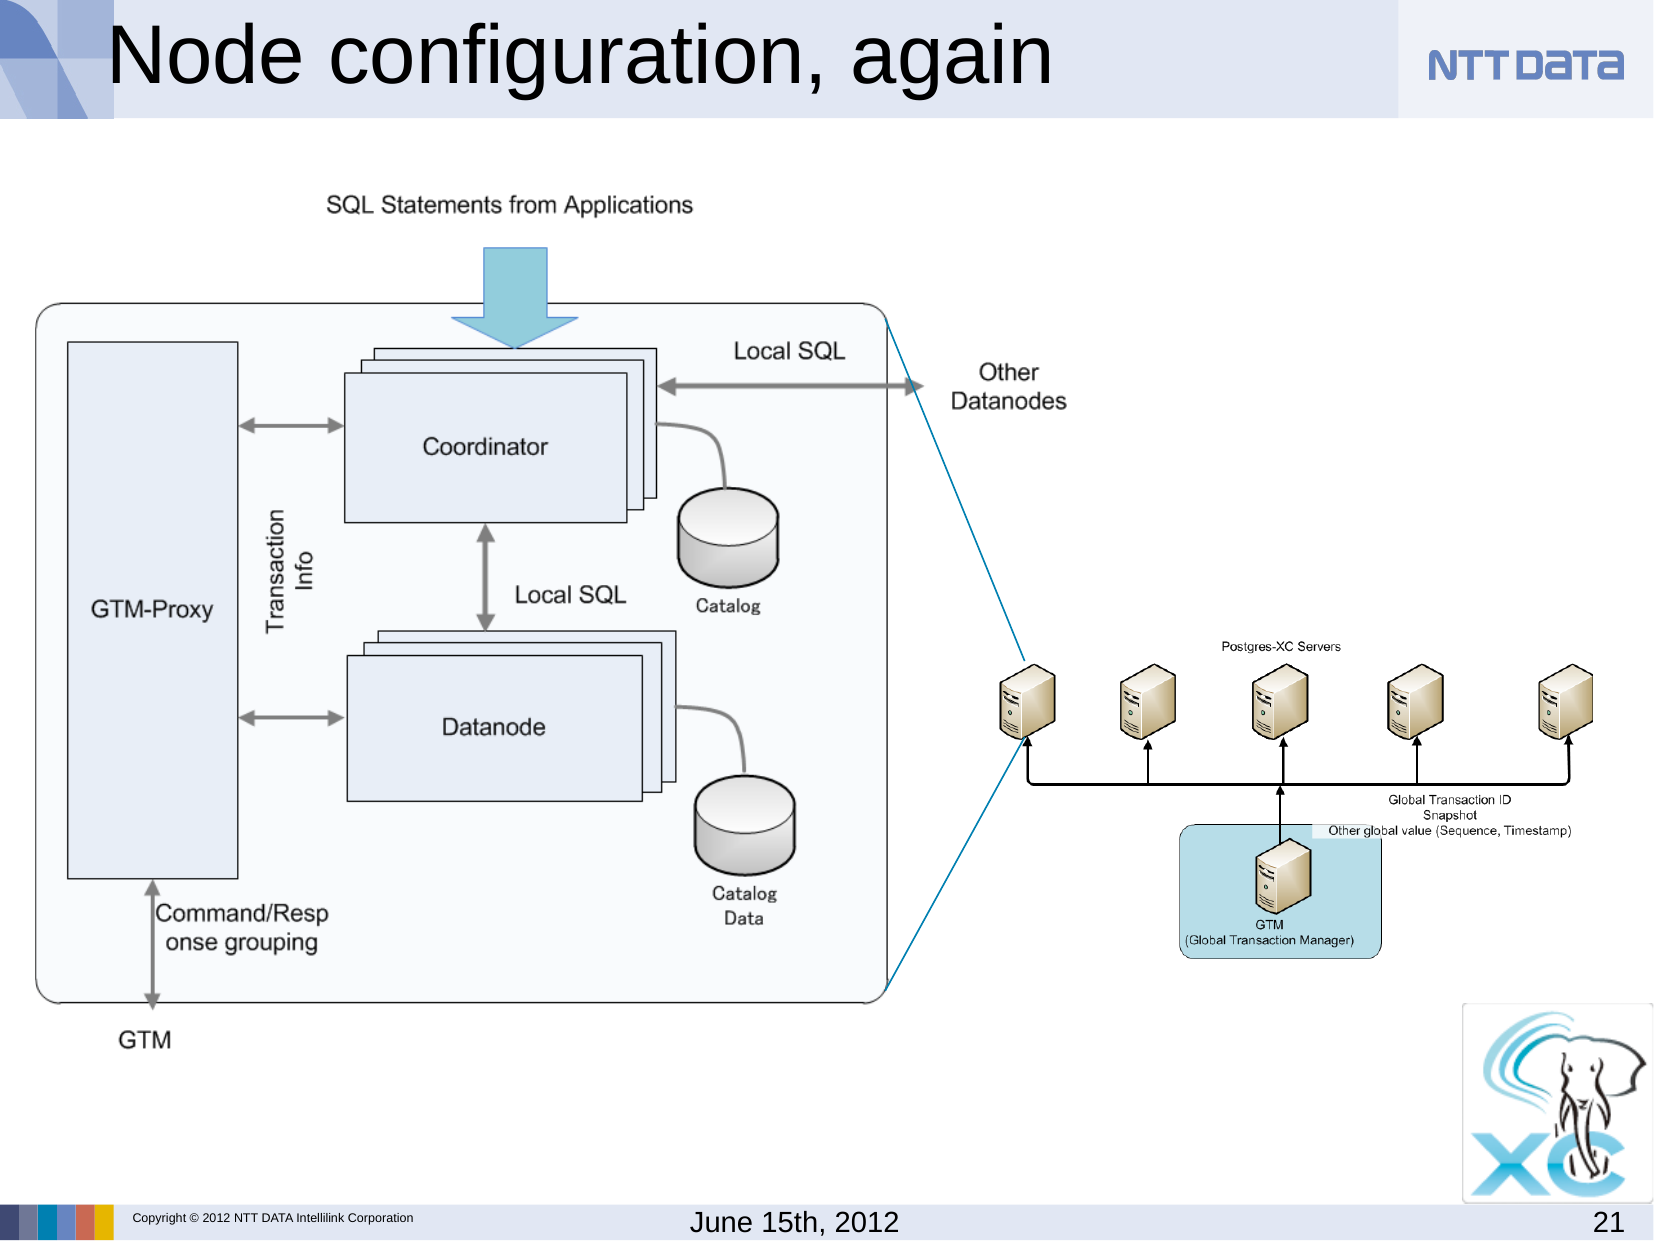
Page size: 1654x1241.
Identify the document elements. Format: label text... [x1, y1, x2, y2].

picture [1429, 50, 1624, 80]
title Node configuration, again [106, 7, 1399, 101]
chart [35, 188, 1593, 1055]
picture [1462, 1003, 1654, 1204]
picture [0, 0, 114, 119]
